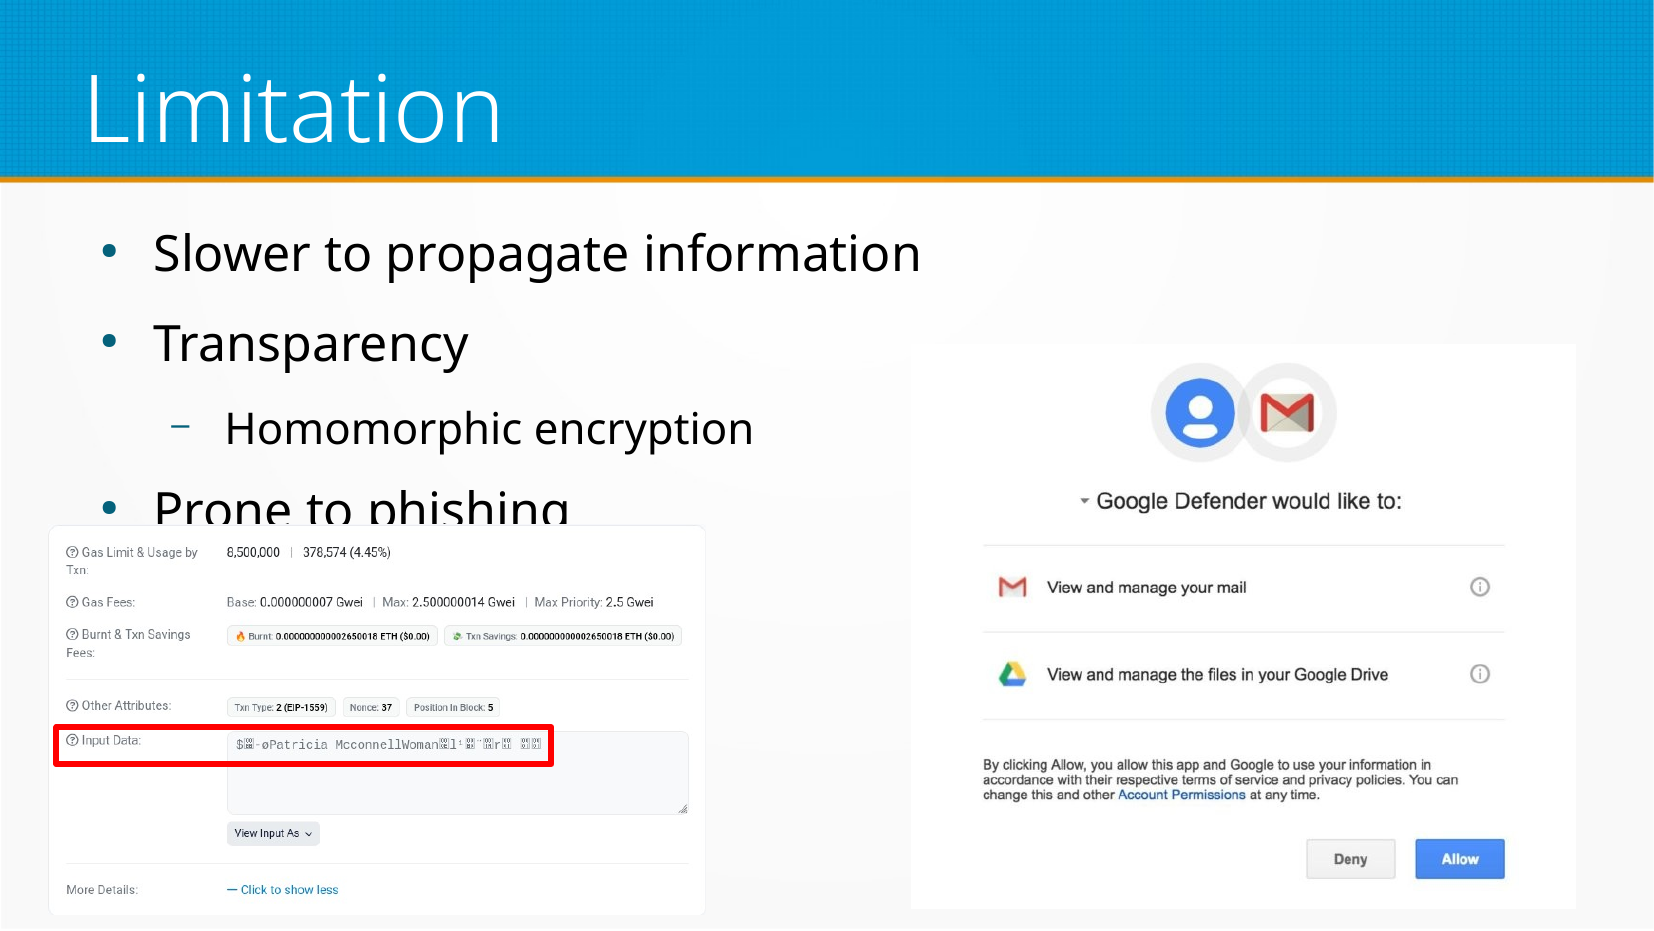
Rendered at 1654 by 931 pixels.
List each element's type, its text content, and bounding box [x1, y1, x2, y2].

list Slower to propagate information Transparency Homomorphic encryption Prone to phishing [82, 217, 1571, 758]
title Limitation [82, 14, 1571, 171]
picture [0, 175, 1654, 931]
